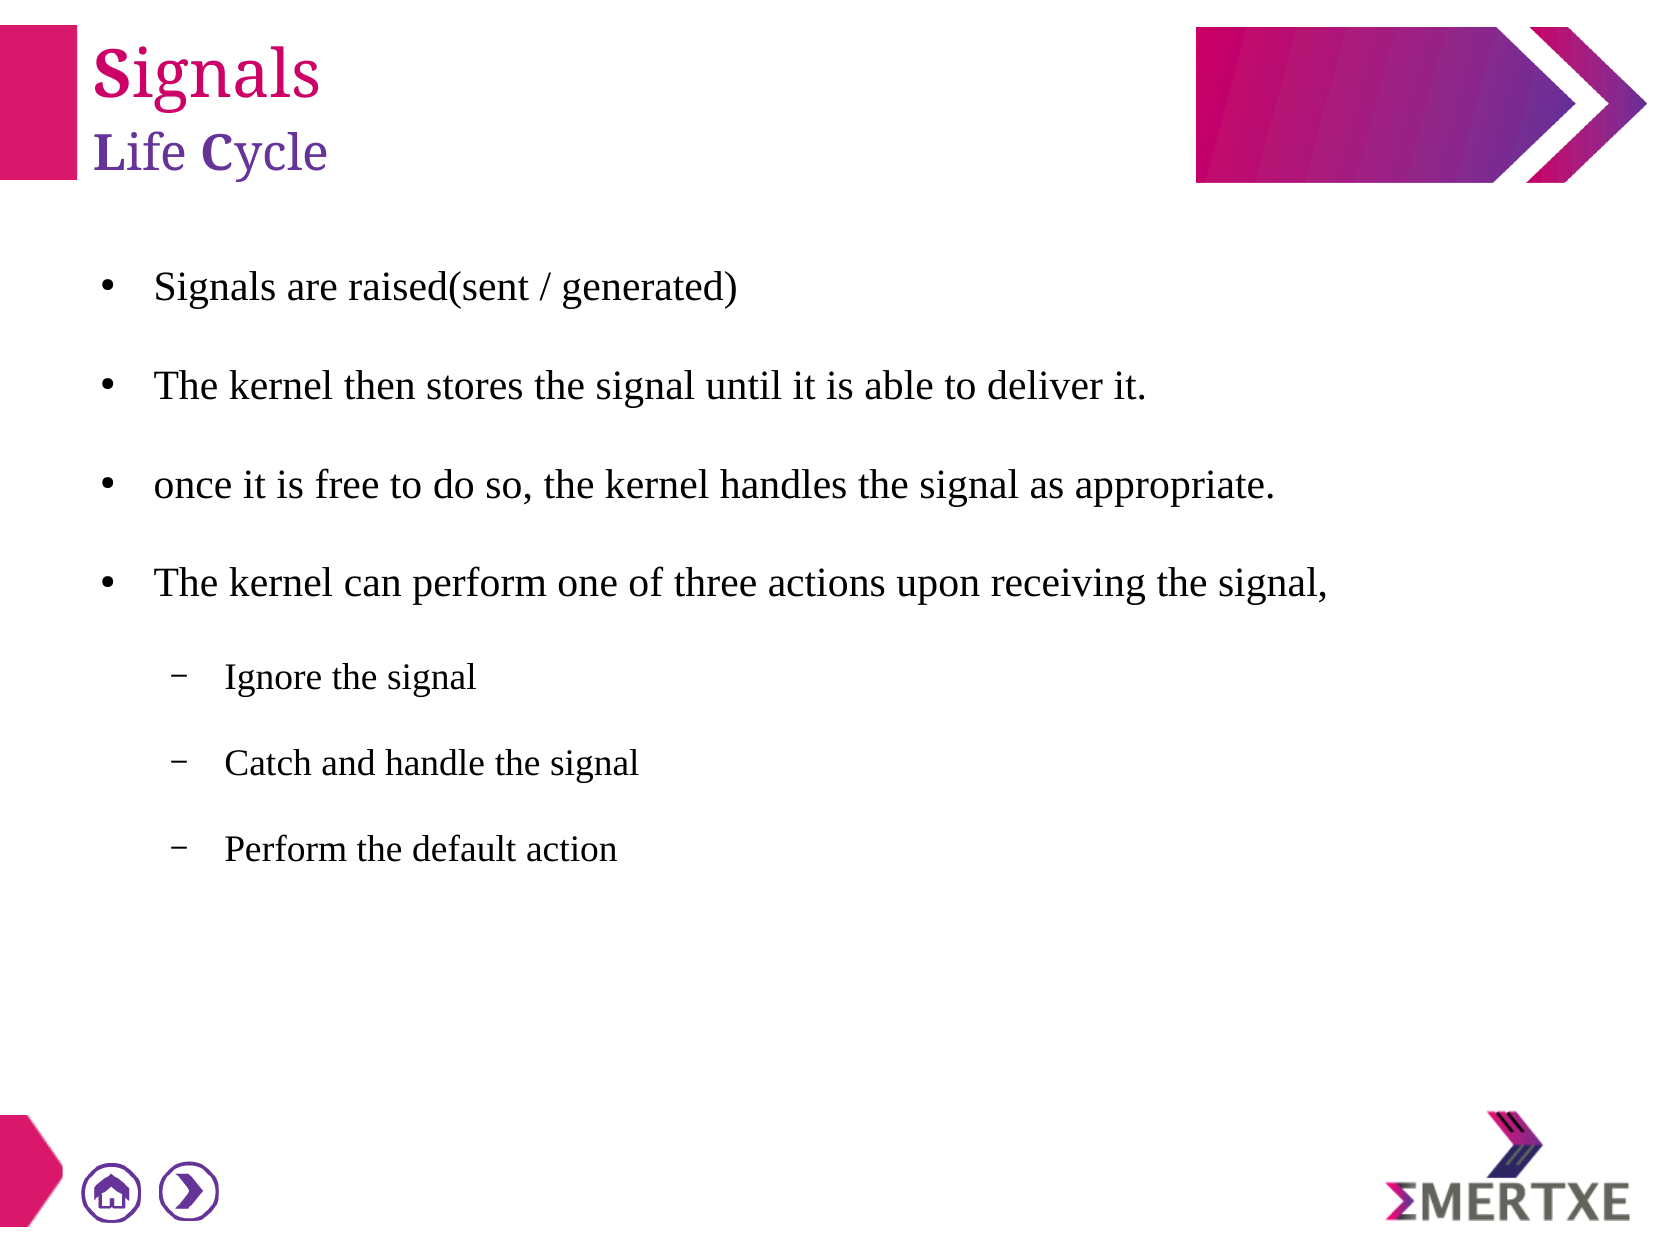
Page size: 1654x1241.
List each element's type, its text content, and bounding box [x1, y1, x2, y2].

picture [159, 1161, 219, 1221]
picture [1385, 1107, 1631, 1221]
picture [1571, 27, 1647, 183]
picture [81, 1163, 141, 1223]
title Signals Life Cycle [93, 2, 1571, 210]
list Signals are raised(sent / generated) The kernel then stores the signal until it is able to deliver it. once it is free to do so, the kernel handles the signal as appropriate. The kernel can perform one of three actions upon receiving the signal, Ignore the signal Catch and handle the signal Perform the default action [82, 240, 1571, 1094]
